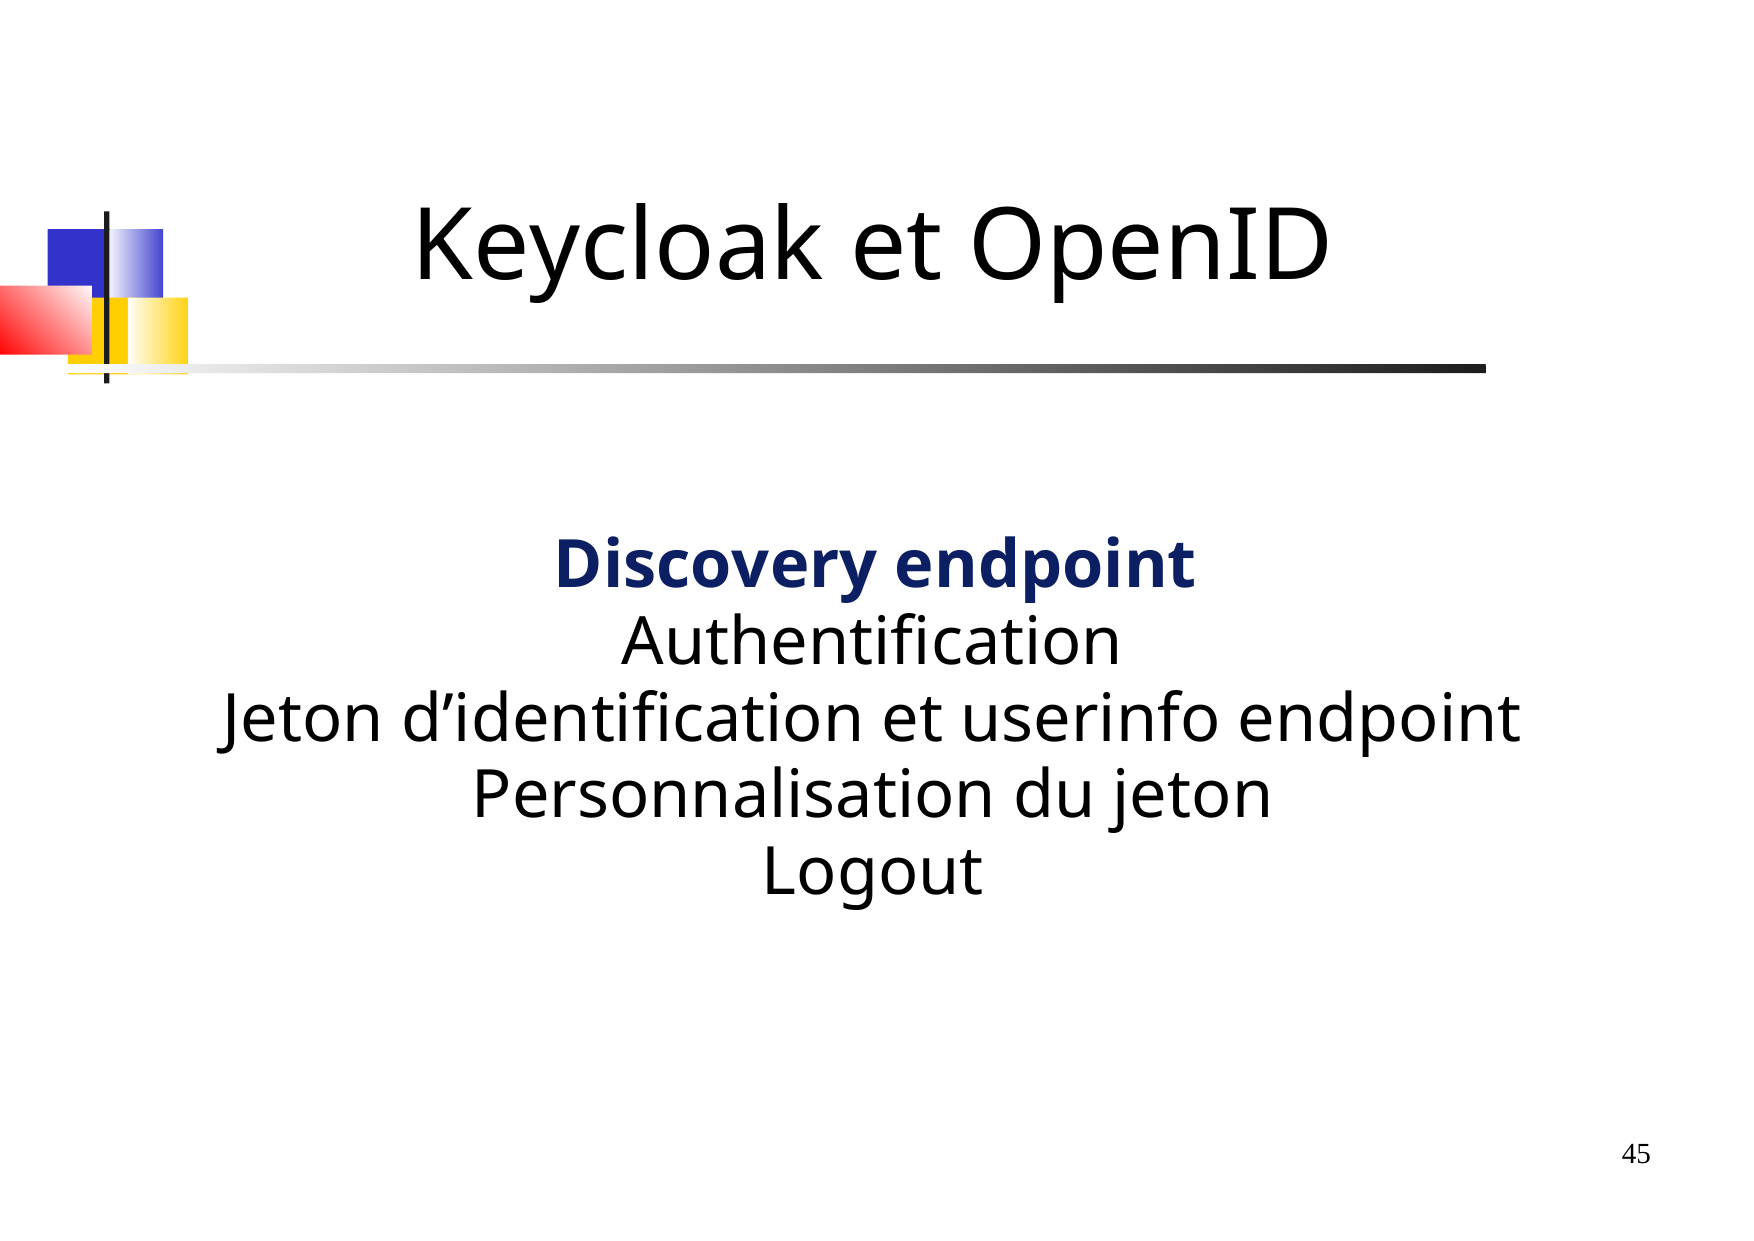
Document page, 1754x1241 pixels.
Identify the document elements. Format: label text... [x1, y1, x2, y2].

title Keycloak et OpenID [179, 130, 1567, 361]
subtitle Discovery endpoint Authentification Jeton d’identification et userinfo endpoint Personnalisation du jeton Logout [179, 371, 1567, 1091]
